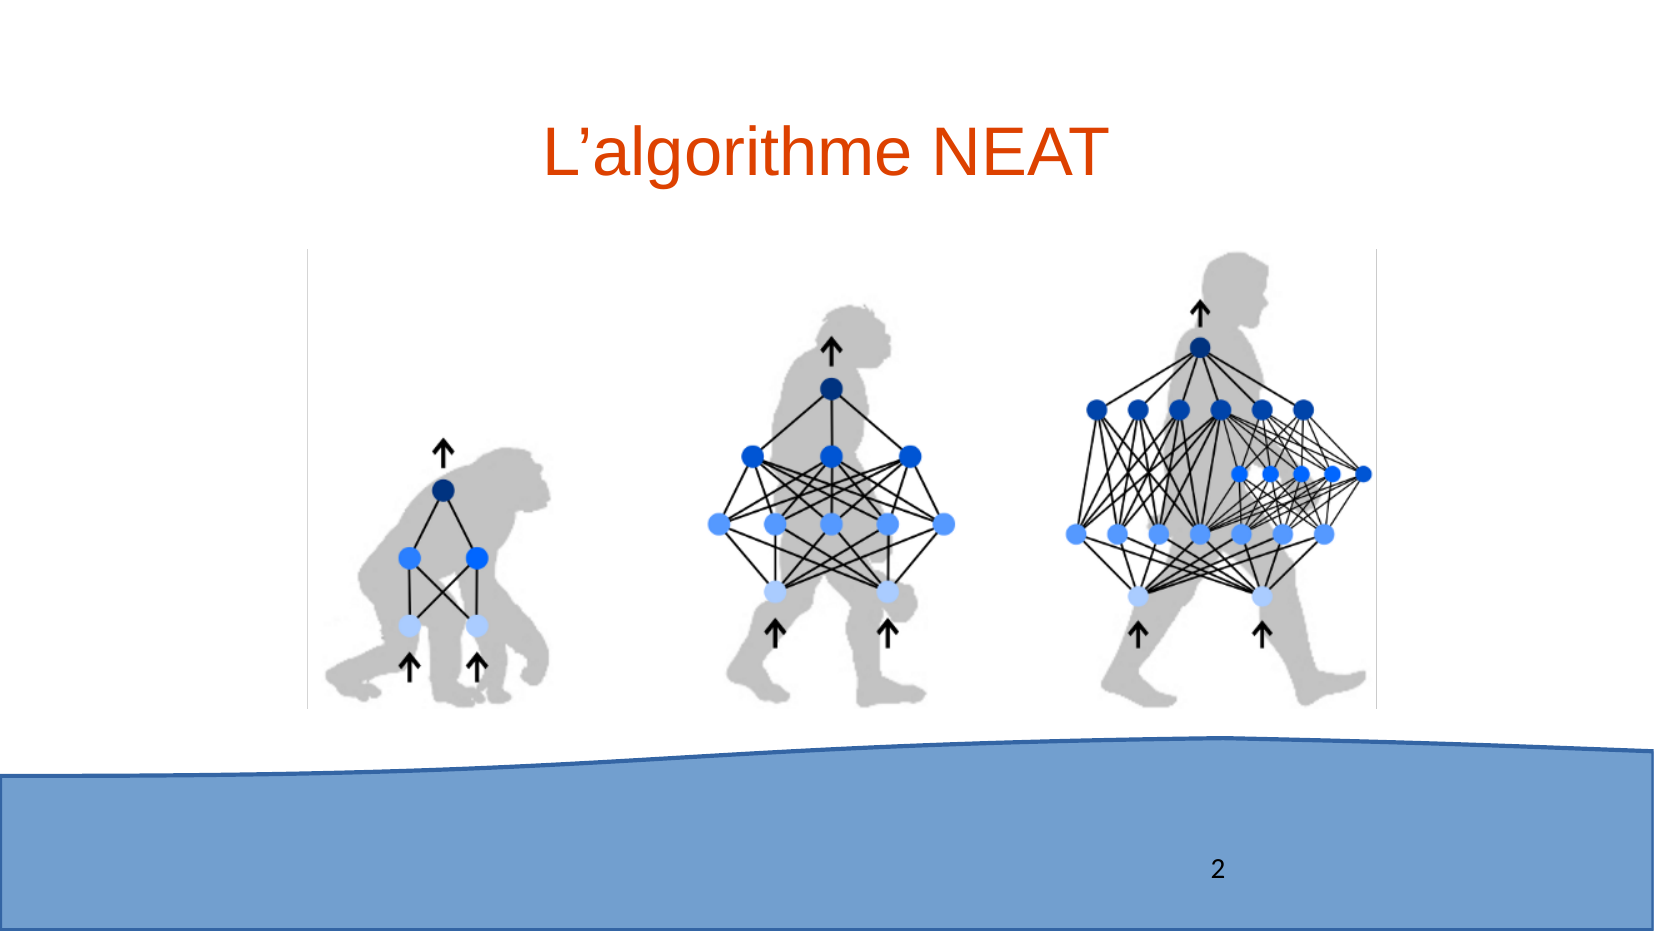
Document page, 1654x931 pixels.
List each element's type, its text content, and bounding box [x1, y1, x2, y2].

picture [295, 249, 1389, 709]
title L’algorithme NEAT [88, 59, 1565, 237]
